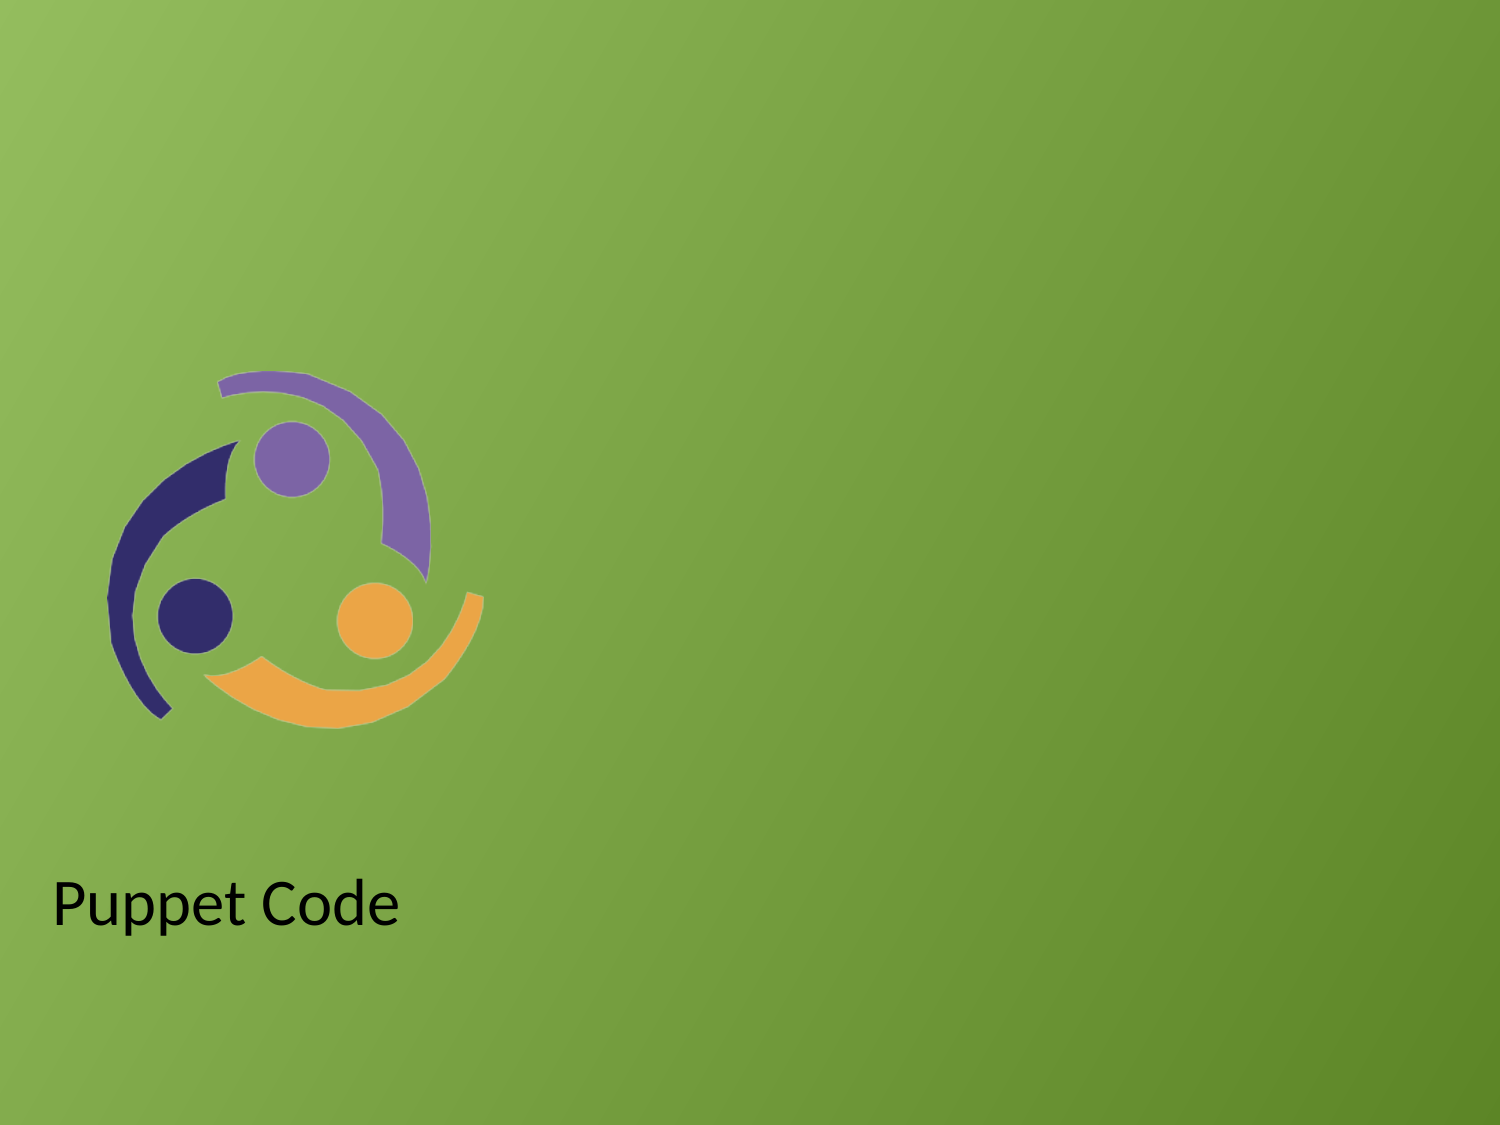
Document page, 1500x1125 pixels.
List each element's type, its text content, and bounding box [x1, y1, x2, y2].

title Puppet Code [37, 839, 907, 958]
picture [107, 371, 485, 730]
